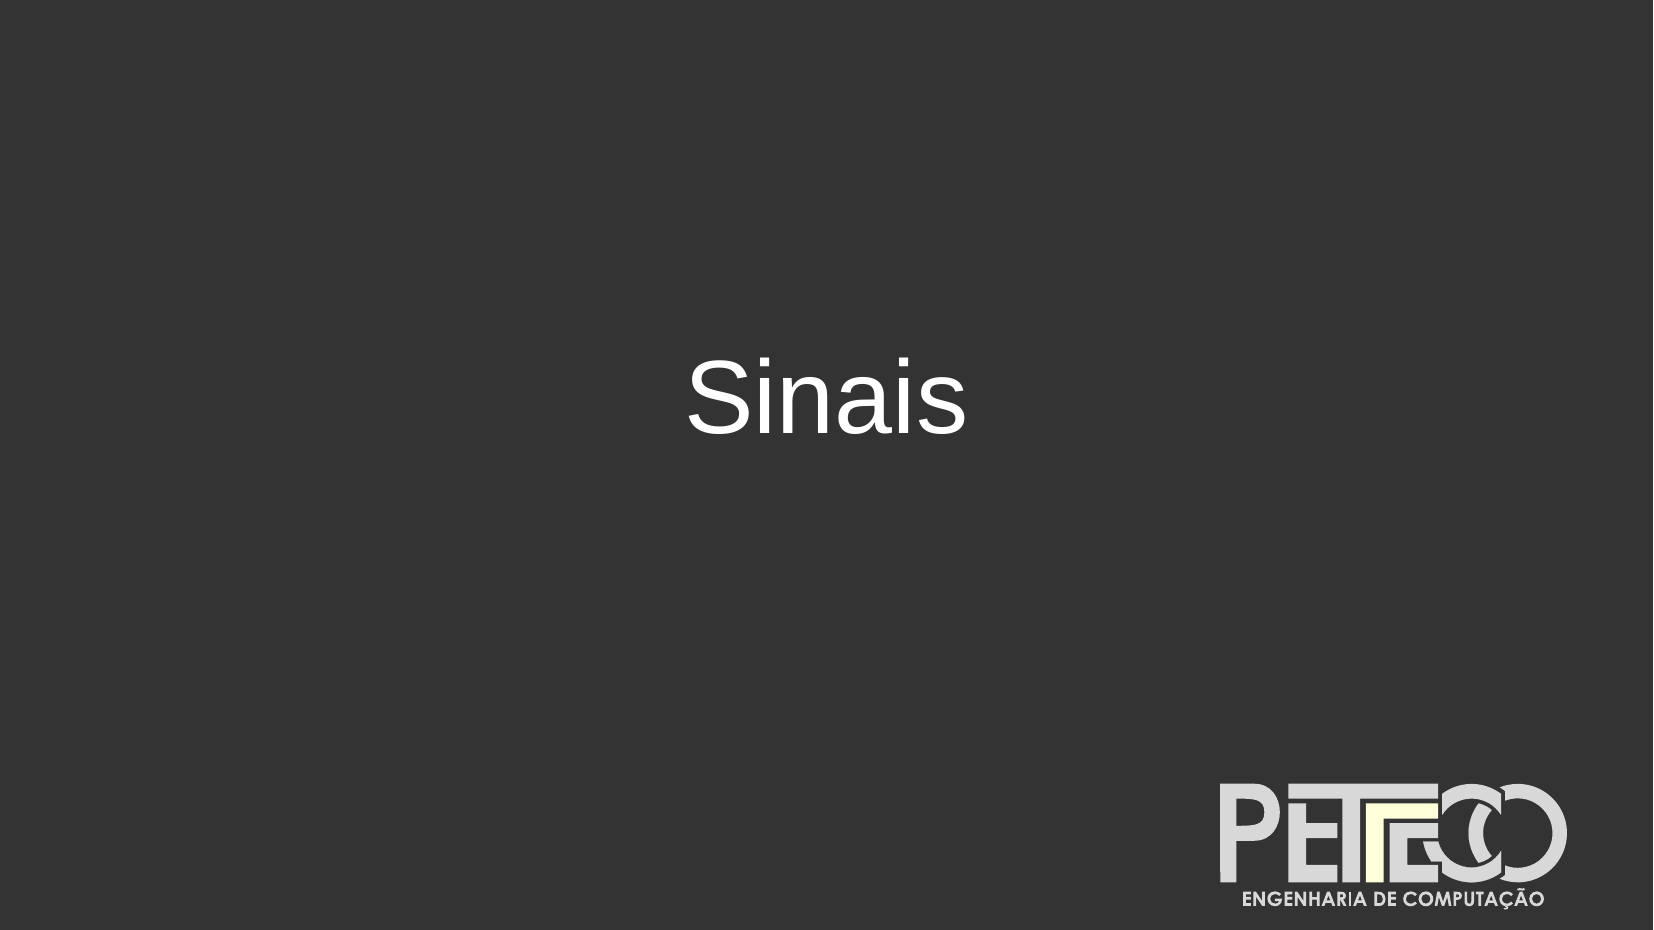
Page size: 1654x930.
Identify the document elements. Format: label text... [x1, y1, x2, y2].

subtitle Sinais [82, 37, 1571, 757]
